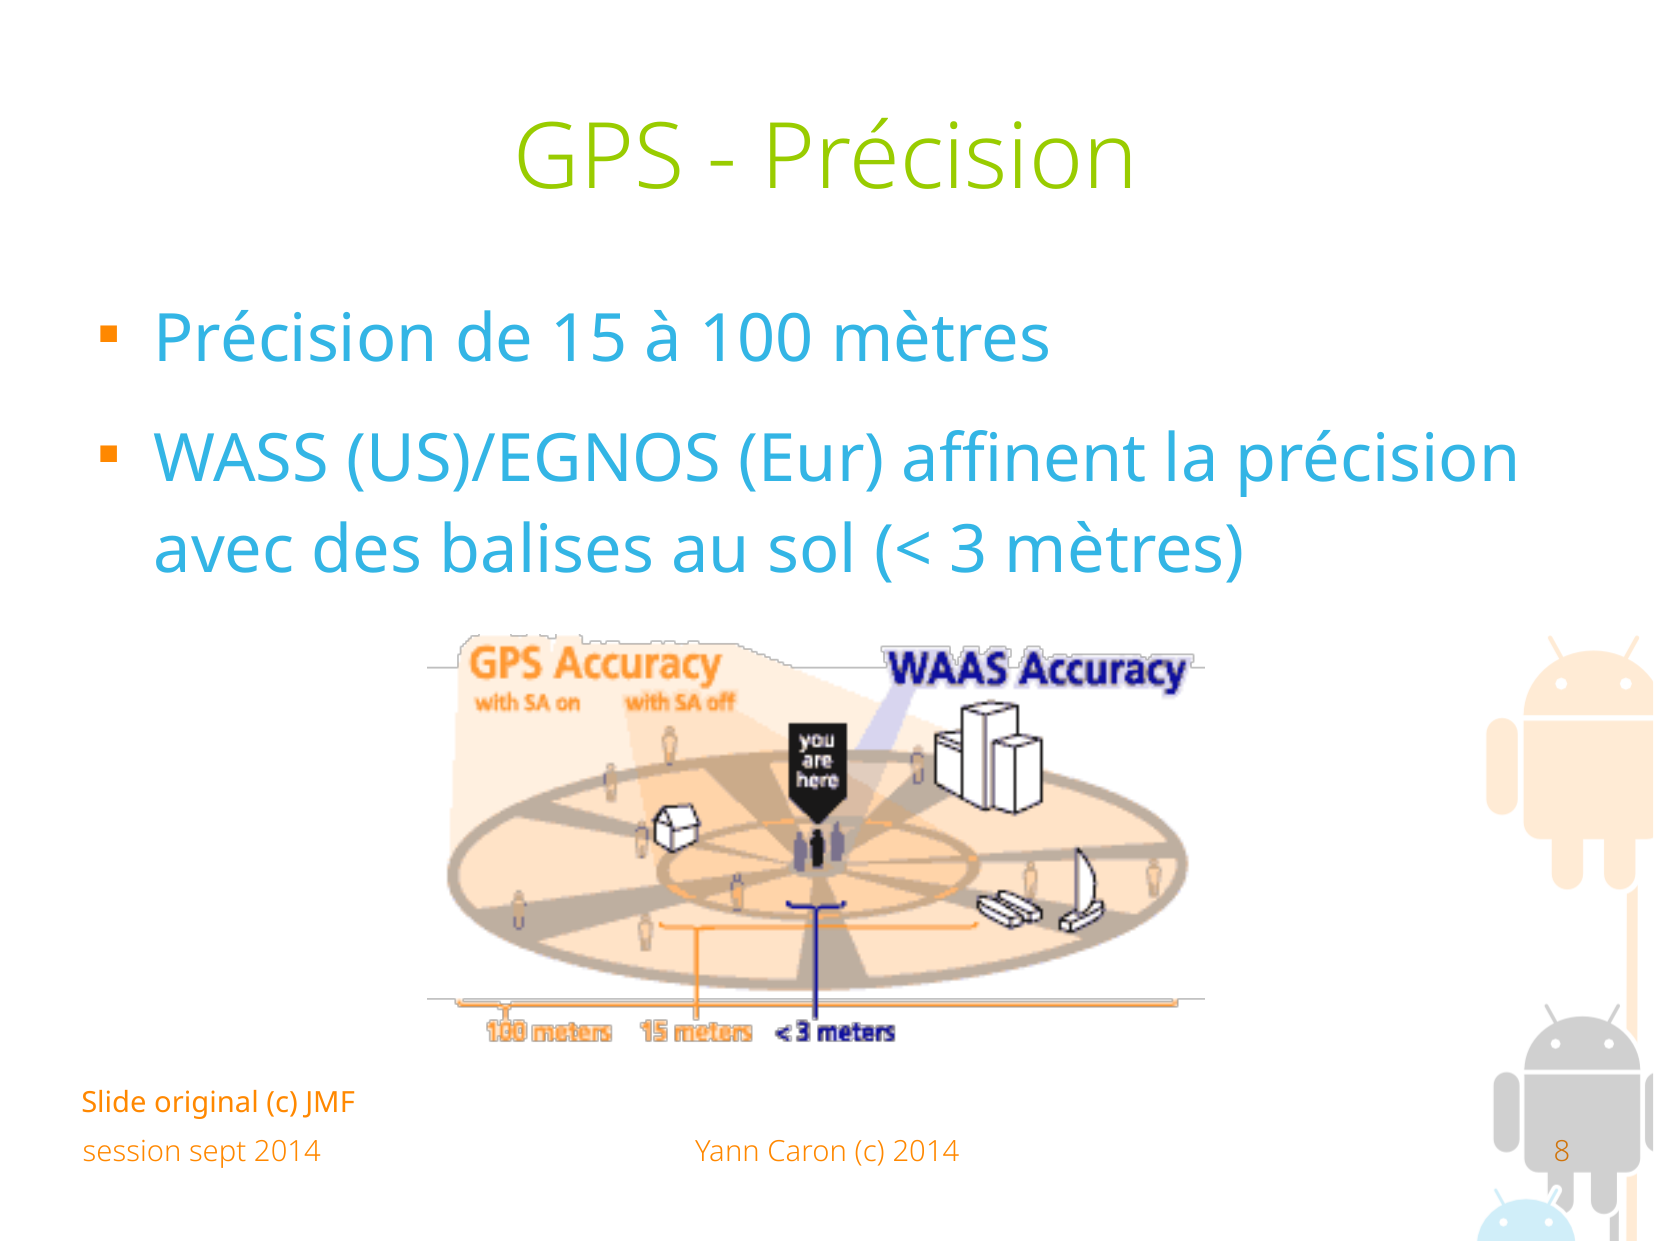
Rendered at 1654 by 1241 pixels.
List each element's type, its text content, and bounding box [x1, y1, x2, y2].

picture [240, 423, 1654, 1241]
title GPS - Précision [82, 49, 1571, 257]
list Précision de 15 à 100 mètres WASS (US)/EGNOS (Eur) affinent la précision avec des balises au sol (< 3 mètres) [82, 290, 1571, 616]
text_box Slide original (c) JMF [66, 1073, 379, 1123]
